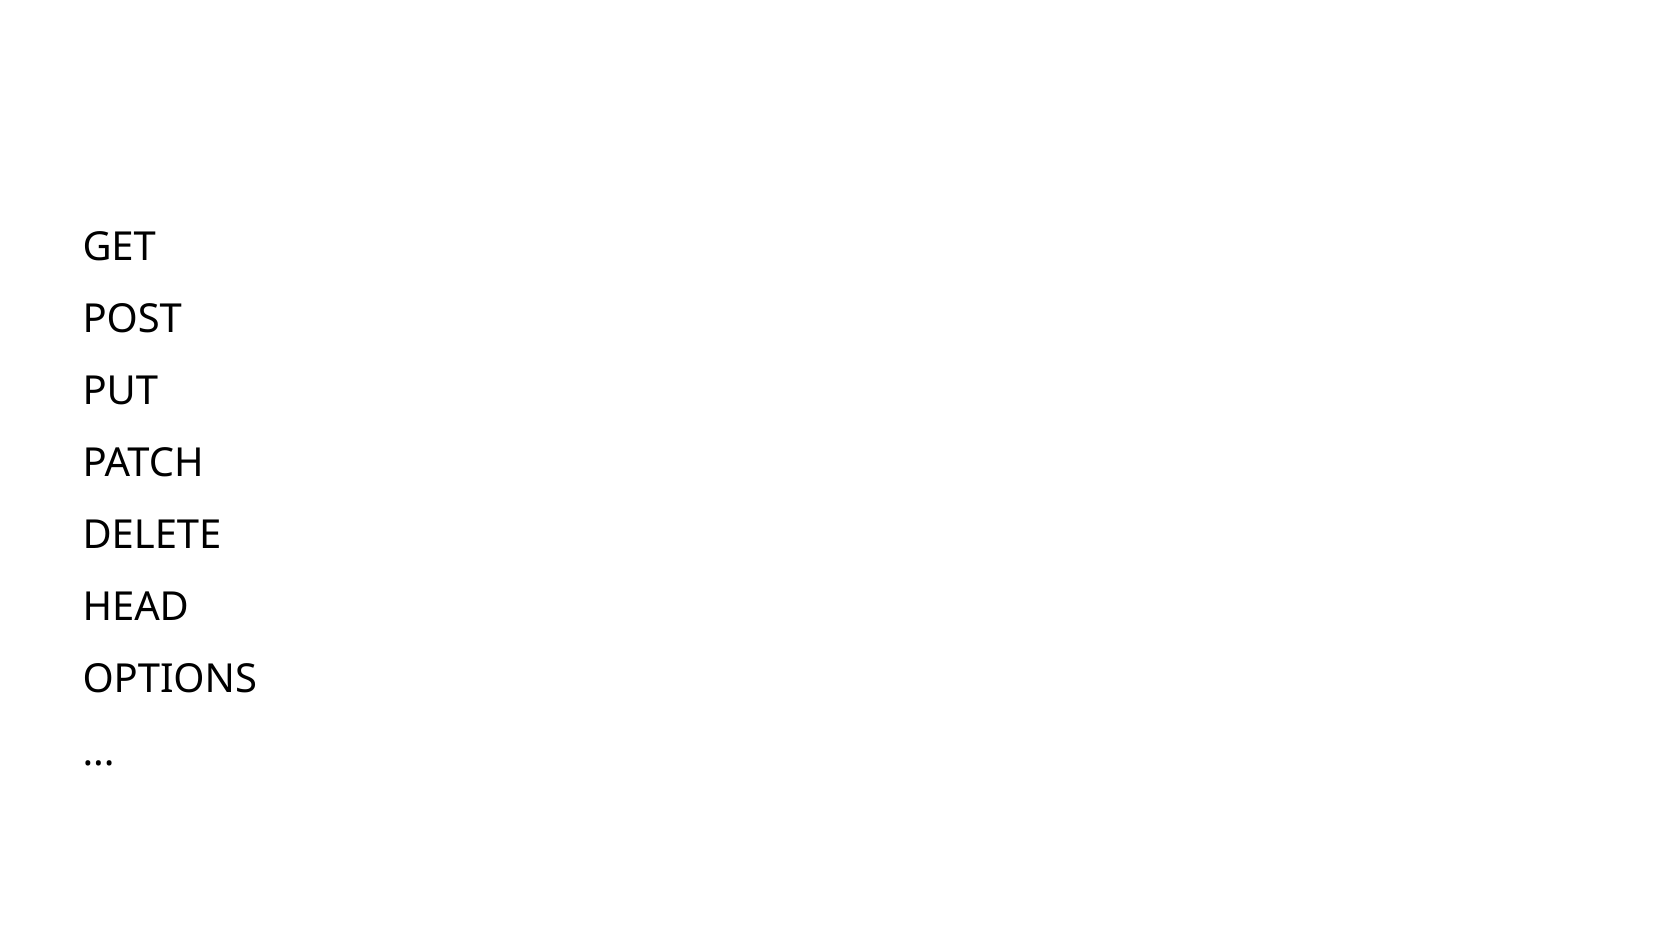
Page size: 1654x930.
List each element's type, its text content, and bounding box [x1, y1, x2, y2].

list GET POST PUT PATCH DELETE HEAD OPTIONS ... [82, 217, 1560, 780]
